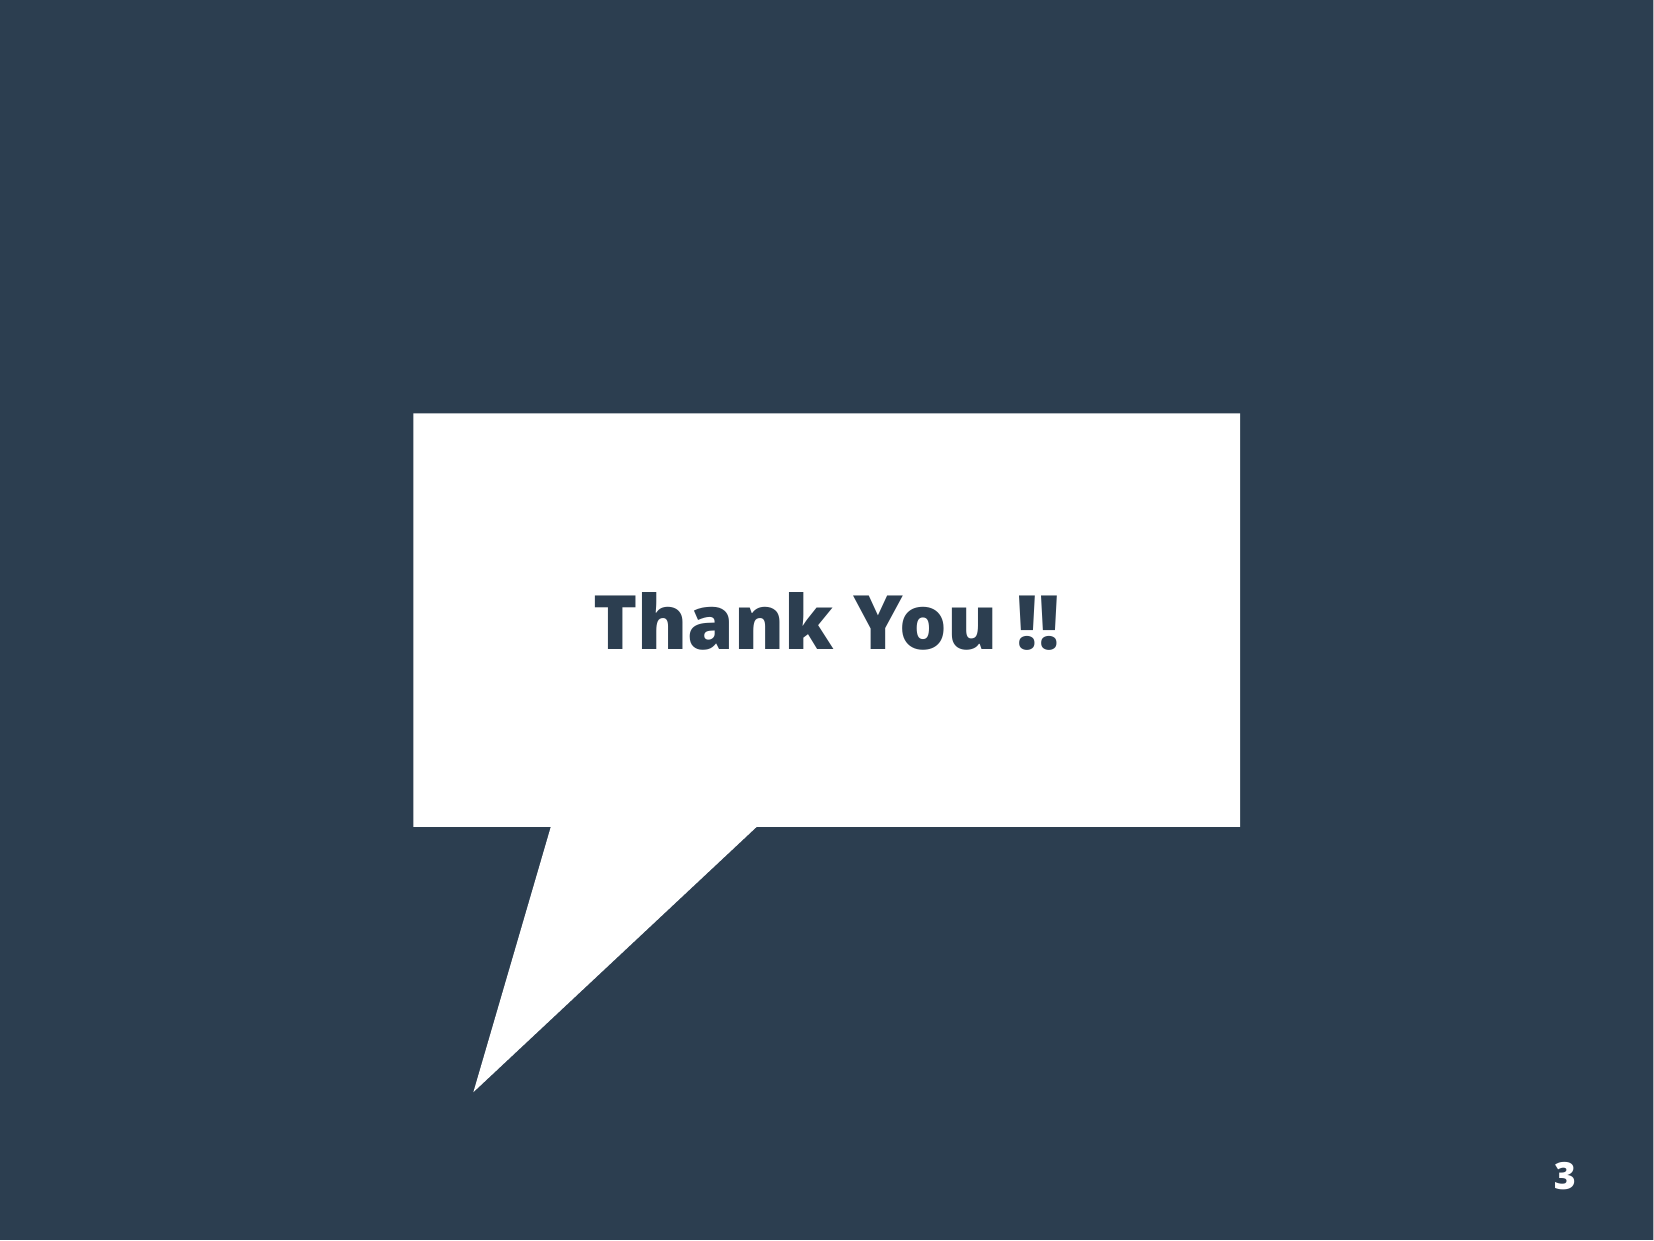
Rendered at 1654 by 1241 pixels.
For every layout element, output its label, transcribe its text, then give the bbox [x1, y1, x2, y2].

title Thank You !! [442, 442, 1211, 798]
